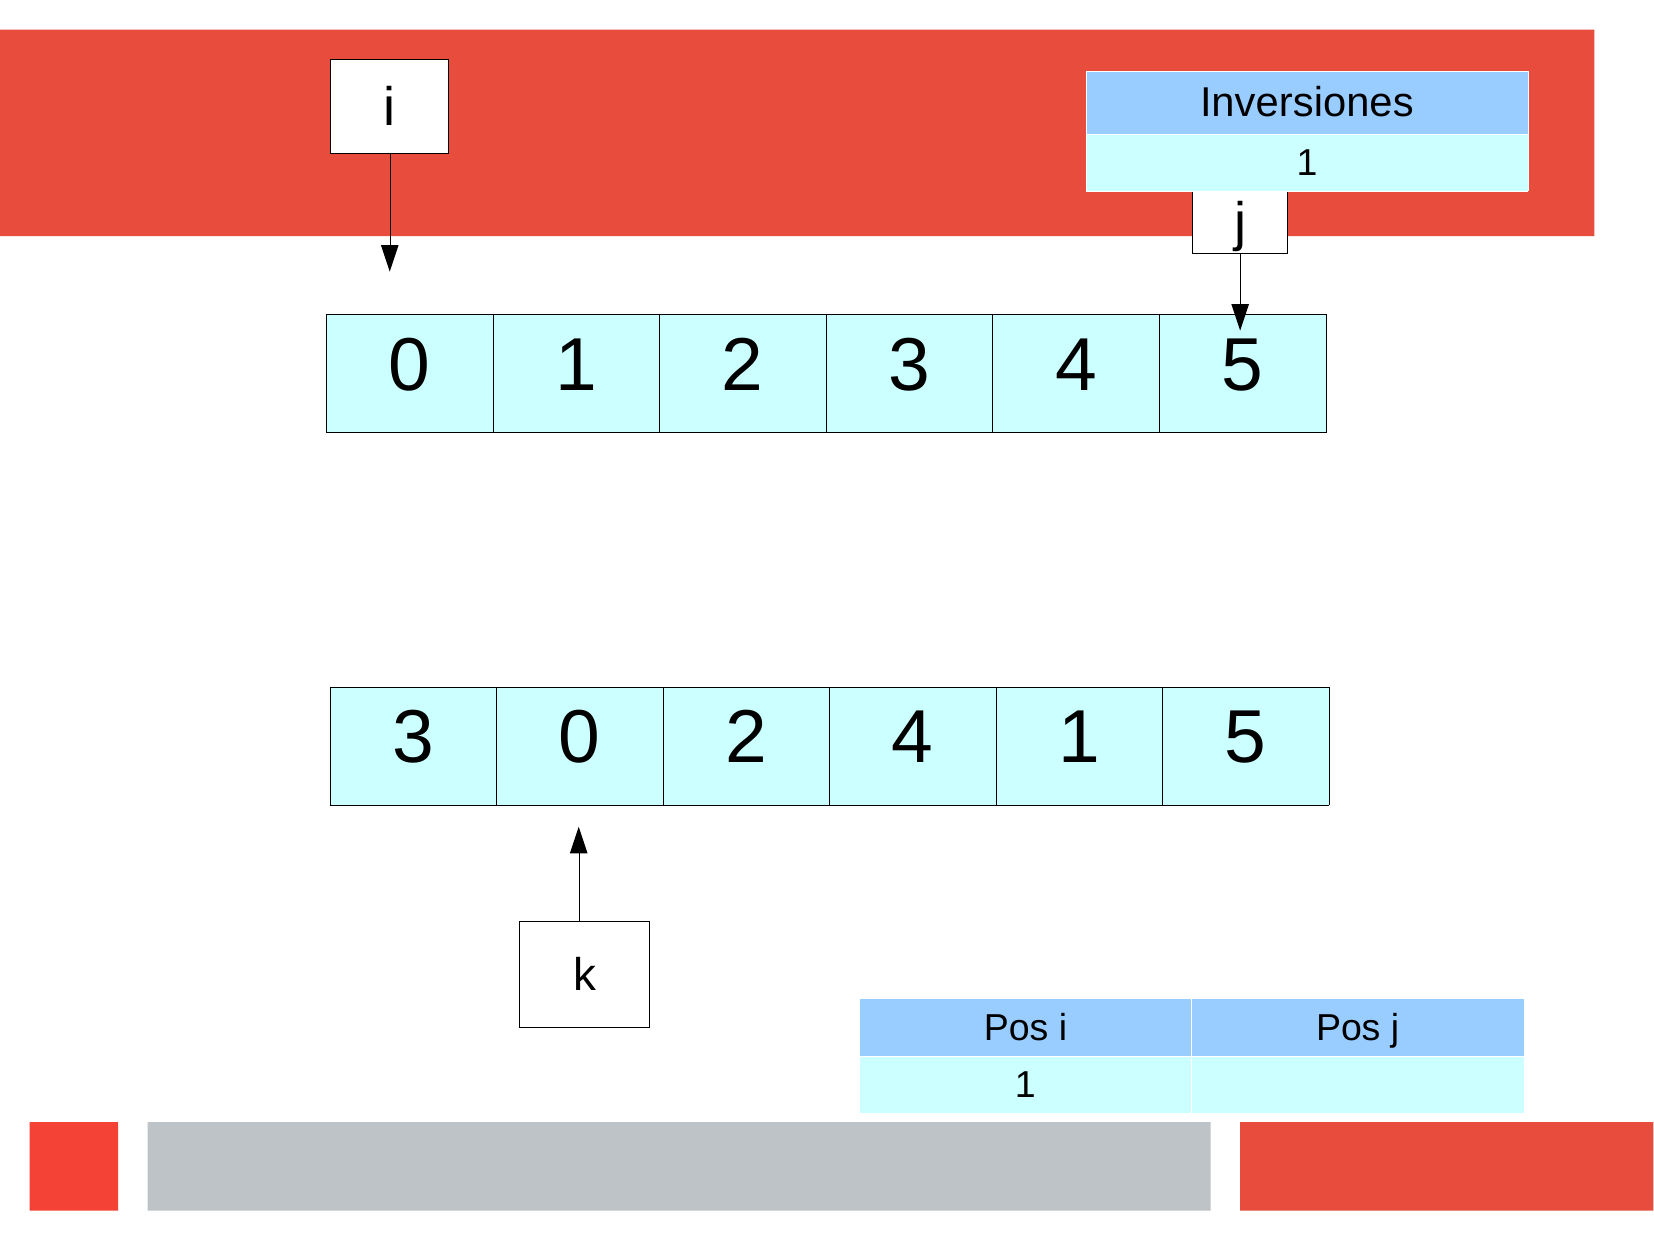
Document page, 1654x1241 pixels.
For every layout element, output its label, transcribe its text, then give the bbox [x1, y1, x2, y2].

table_header Pos j [1192, 999, 1524, 1056]
text_box i [330, 59, 449, 154]
table_cell 1 [860, 1057, 1191, 1113]
table_header 3 [827, 315, 992, 432]
table_header 1 [997, 688, 1162, 805]
table_header Inversiones [1087, 72, 1528, 134]
text_box j [1192, 192, 1288, 254]
table_header 3 [331, 688, 496, 805]
table_header 5 [1163, 688, 1329, 805]
table_header Pos i [860, 999, 1191, 1056]
table_header 4 [993, 315, 1159, 432]
table_header 2 [660, 315, 826, 432]
table_cell 1 [1087, 135, 1528, 191]
table_header 0 [327, 315, 493, 432]
table_header 0 [497, 688, 663, 805]
table_header 5 [1160, 315, 1326, 432]
table_cell [1192, 1057, 1524, 1113]
text_box k [519, 921, 650, 1028]
table_header 1 [494, 315, 659, 432]
table_header 2 [664, 688, 829, 805]
table_header 4 [830, 688, 996, 805]
